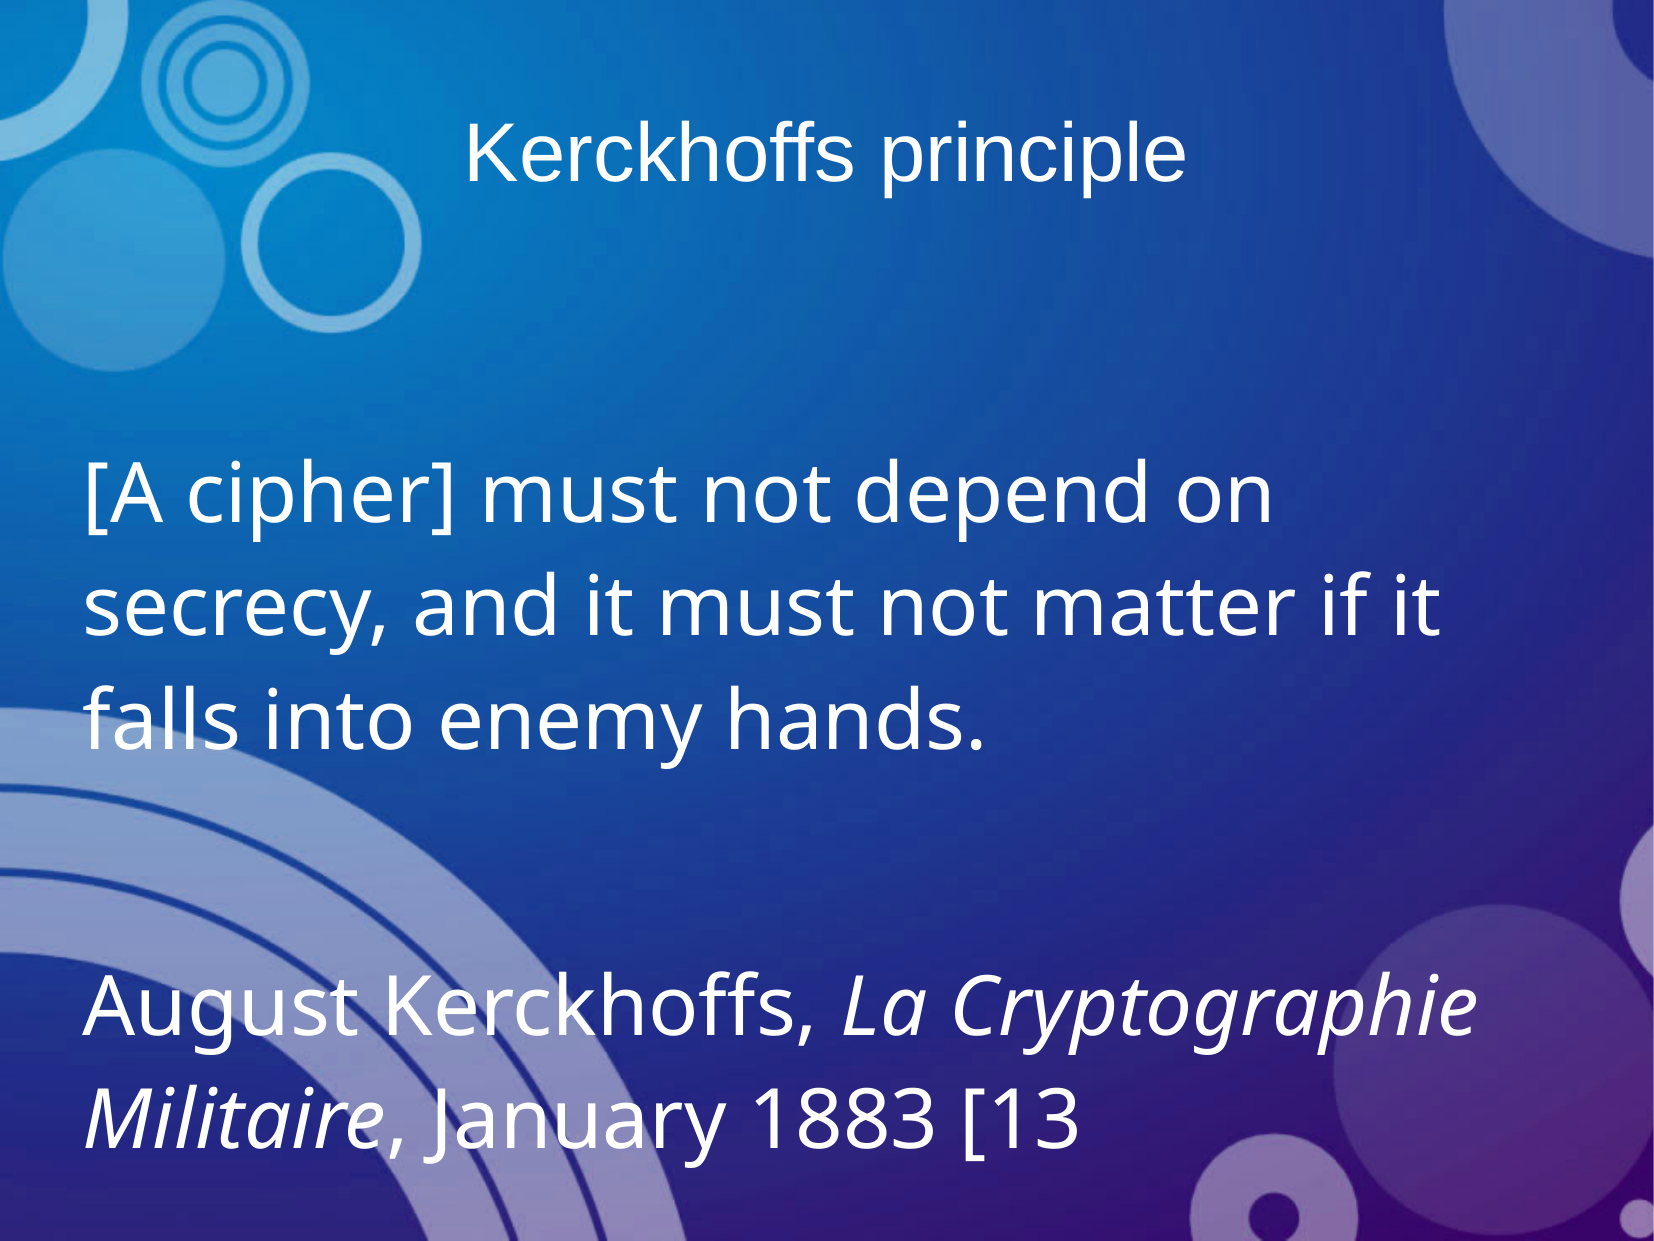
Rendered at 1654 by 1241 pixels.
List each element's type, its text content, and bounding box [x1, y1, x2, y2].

picture [0, 0, 1654, 1241]
title Kerckhoffs principle [82, 56, 1571, 250]
list [A cipher] must not depend on secrecy, and it must not matter if it falls into enemy hands. August Kerckhoffs, La Cryptographie Militaire, January 1883 [13 [82, 290, 1571, 1094]
